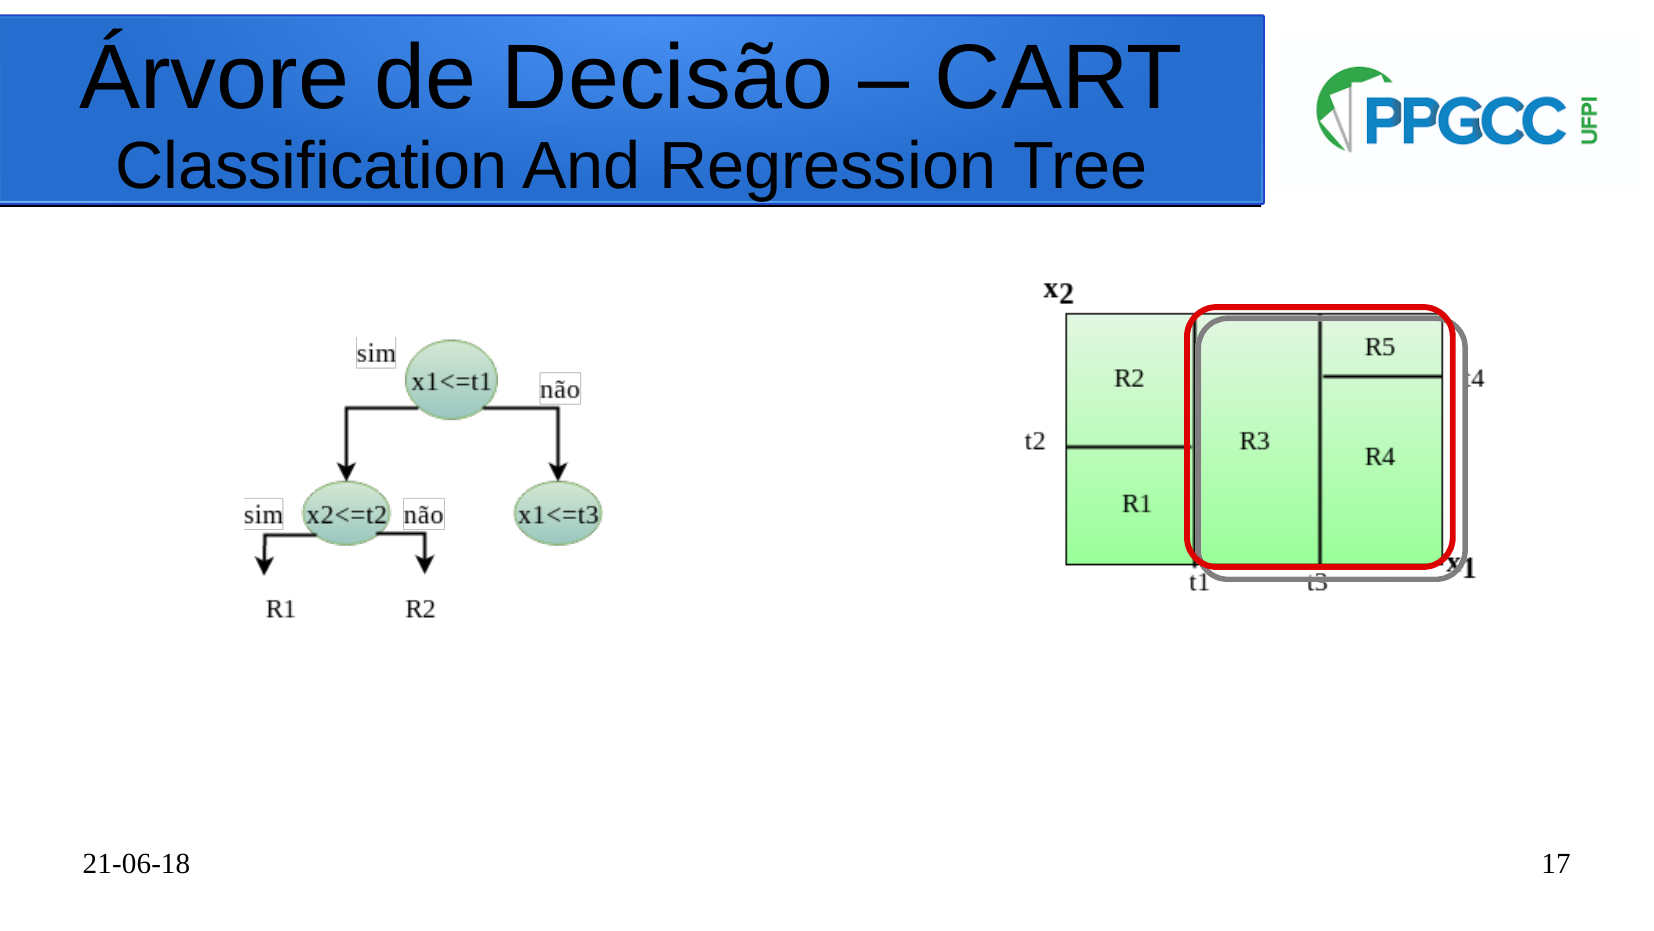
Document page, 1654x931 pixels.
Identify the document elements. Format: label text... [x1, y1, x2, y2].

picture [1003, 271, 1506, 597]
title Árvore de Decisão – CART Classification And Regression Tree [11, 26, 1252, 203]
picture [244, 337, 603, 624]
picture [1275, 36, 1643, 190]
